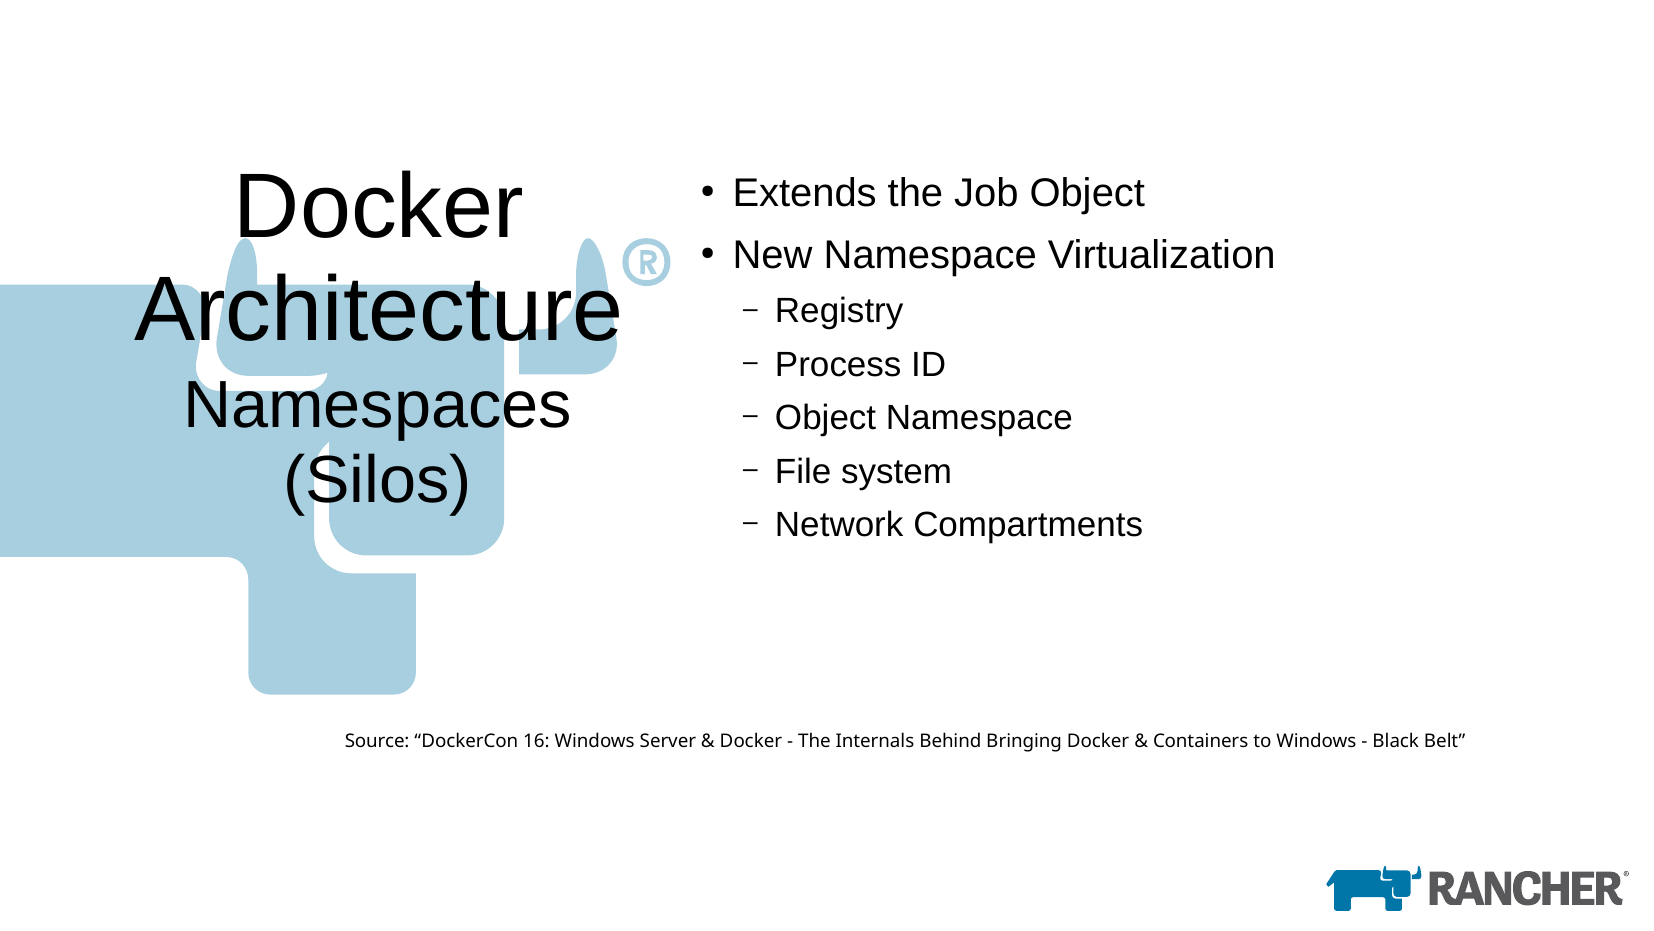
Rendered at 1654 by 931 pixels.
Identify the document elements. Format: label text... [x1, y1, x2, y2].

text_box Source: “DockerCon 16: Windows Server & Docker - The Internals Behind Bringing Docker & Containers to Windows - Black Belt” [330, 720, 1569, 757]
text_box Namespaces (Silos) [81, 367, 674, 673]
title Docker Architecture [83, 154, 676, 371]
list Extends the Job Object New Namespace Virtualization Registry Process ID Object Namespace File system Network Compartments [690, 169, 1572, 545]
